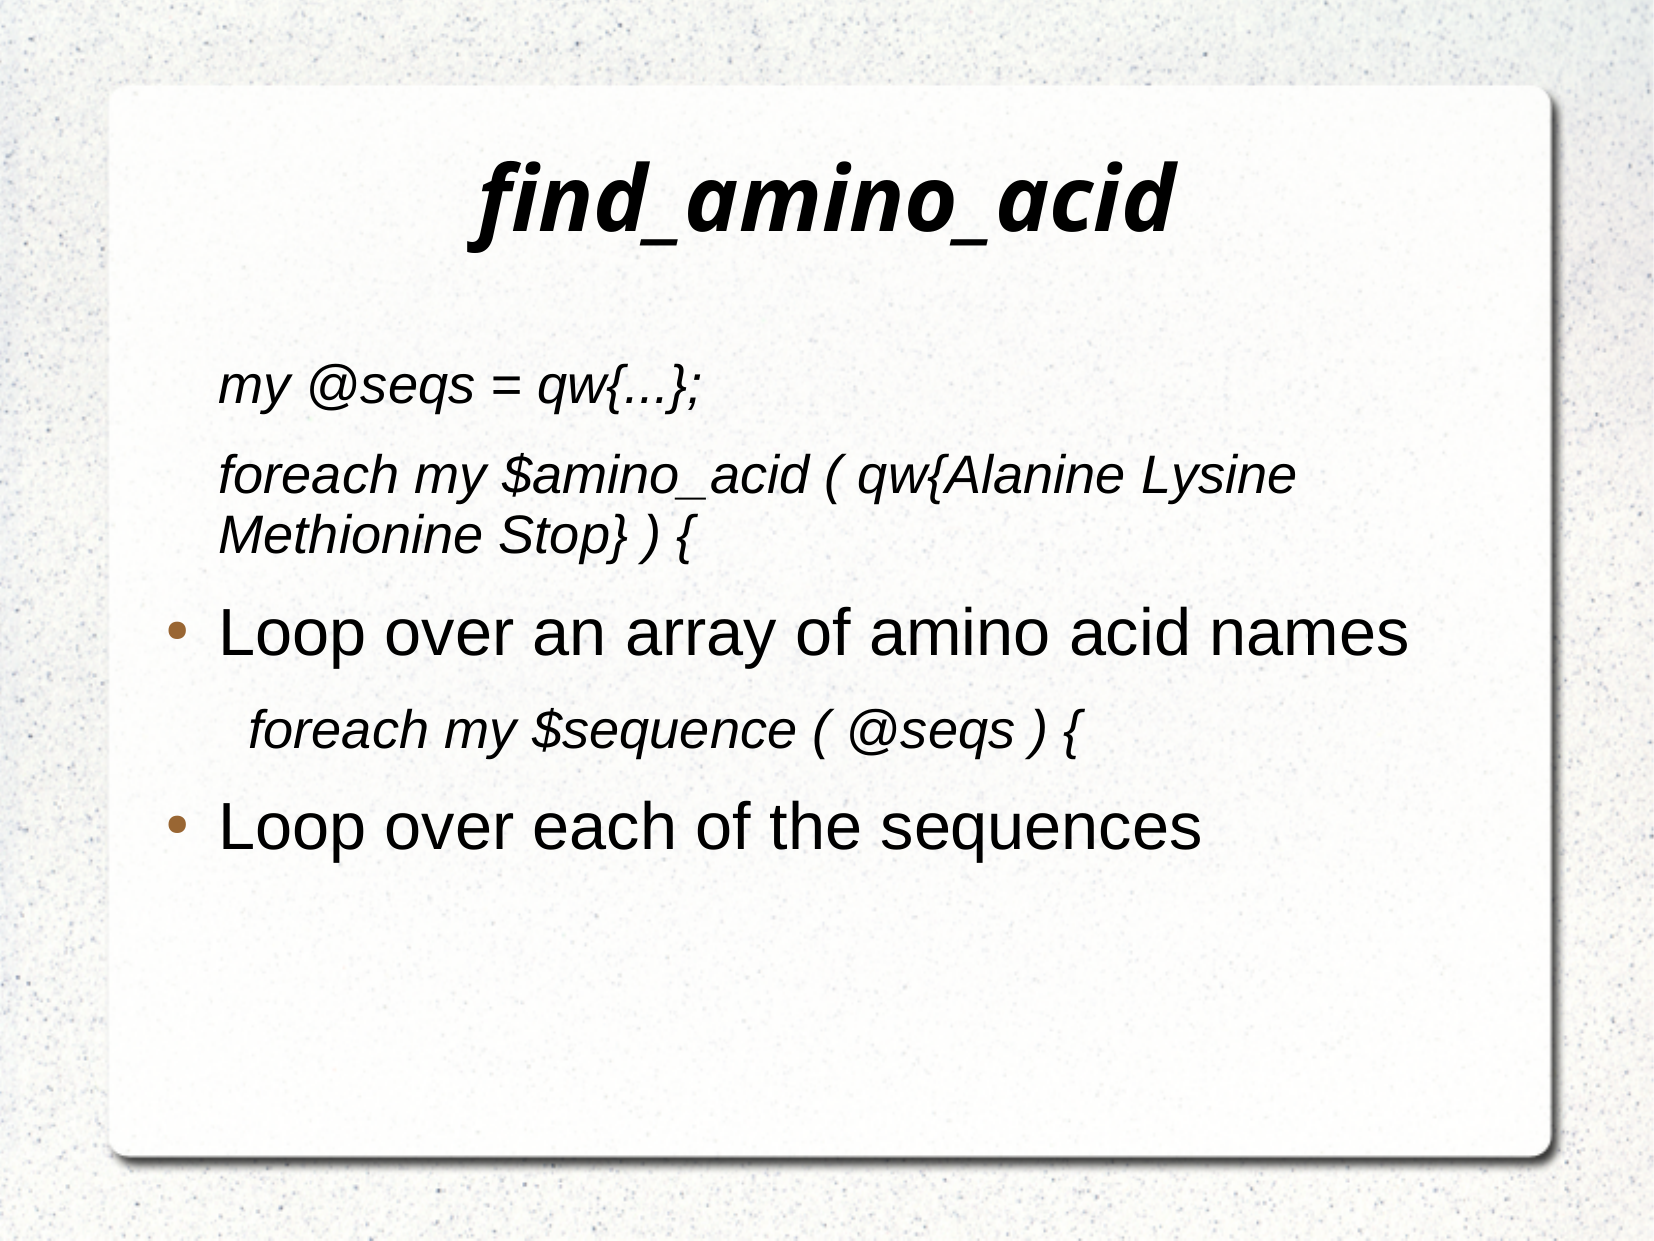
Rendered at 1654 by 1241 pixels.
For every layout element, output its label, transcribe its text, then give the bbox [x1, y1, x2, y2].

title find_amino_acid [118, 96, 1536, 296]
picture [0, 0, 1654, 1241]
list my @seqs = qw{...}; foreach my $amino_acid ( qw{Alanine Lysine Methionine Stop} ) { Loop over an array of amino acid names foreach my $sequence ( @seqs ) { Loop over each of the sequences [147, 354, 1506, 990]
